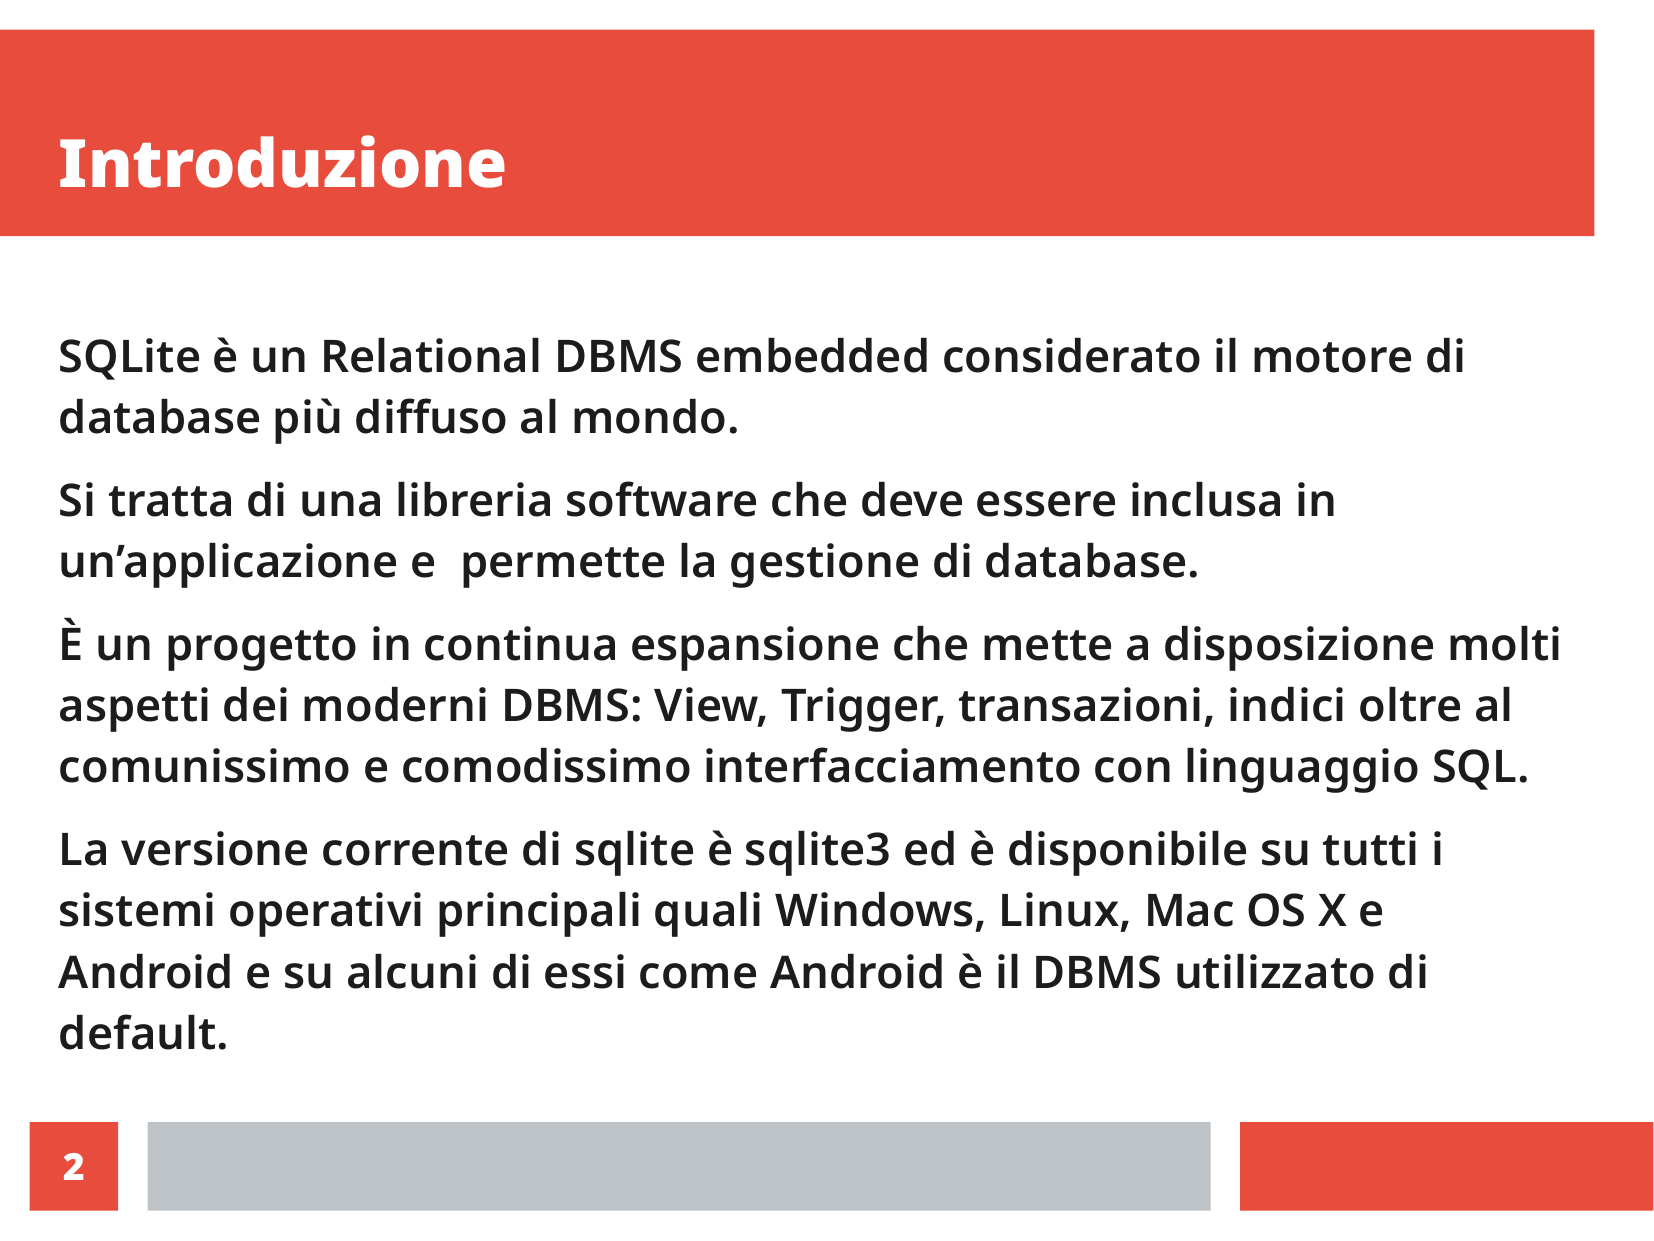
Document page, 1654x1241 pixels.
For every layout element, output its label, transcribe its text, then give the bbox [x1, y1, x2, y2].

list SQLite è un Relational DBMS embedded considerato il motore di database più diffuso al mondo. Si tratta di una libreria software che deve essere inclusa in un’applicazione e permette la gestione di database. È un progetto in continua espansione che mette a disposizione molti aspetti dei moderni DBMS: View, Trigger, transazioni, indici oltre al comunissimo e comodissimo interfacciamento con linguaggio SQL. La versione corrente di sqlite è sqlite3 ed è disponibile su tutti i sistemi operativi principali quali Windows, Linux, Mac OS X e Android e su alcuni di essi come Android è il DBMS utilizzato di default. [59, 324, 1565, 1093]
title Introduzione [59, 59, 1595, 207]
